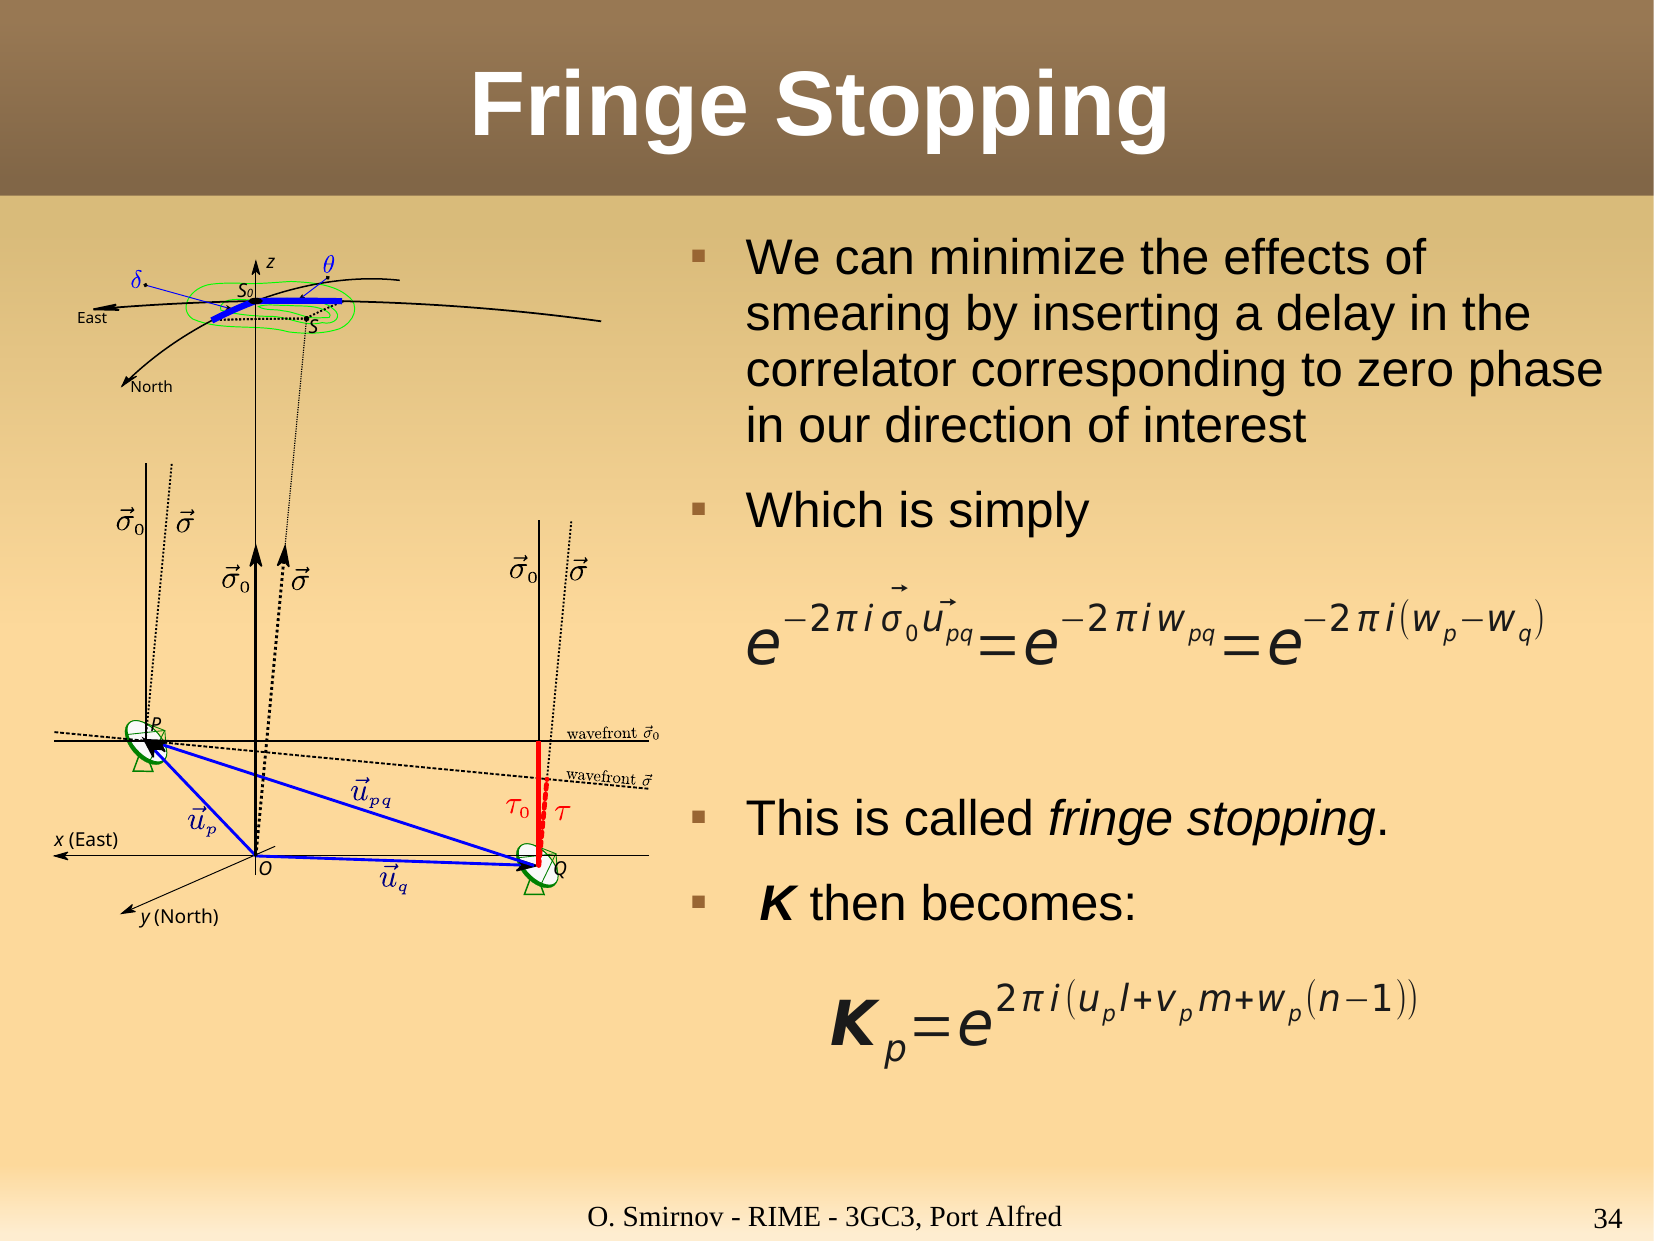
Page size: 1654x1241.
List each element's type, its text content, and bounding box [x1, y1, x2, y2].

picture [0, 0, 1654, 1241]
chart [739, 582, 1552, 679]
list We can minimize the effects of smearing by inserting a delay in the correlator corresponding to zero phase in our direction of interest Which is simply This is called fringe stopping. K then becomes: [740, 229, 1614, 1049]
title Fringe Stopping [76, 0, 1565, 208]
chart [822, 974, 1426, 1071]
